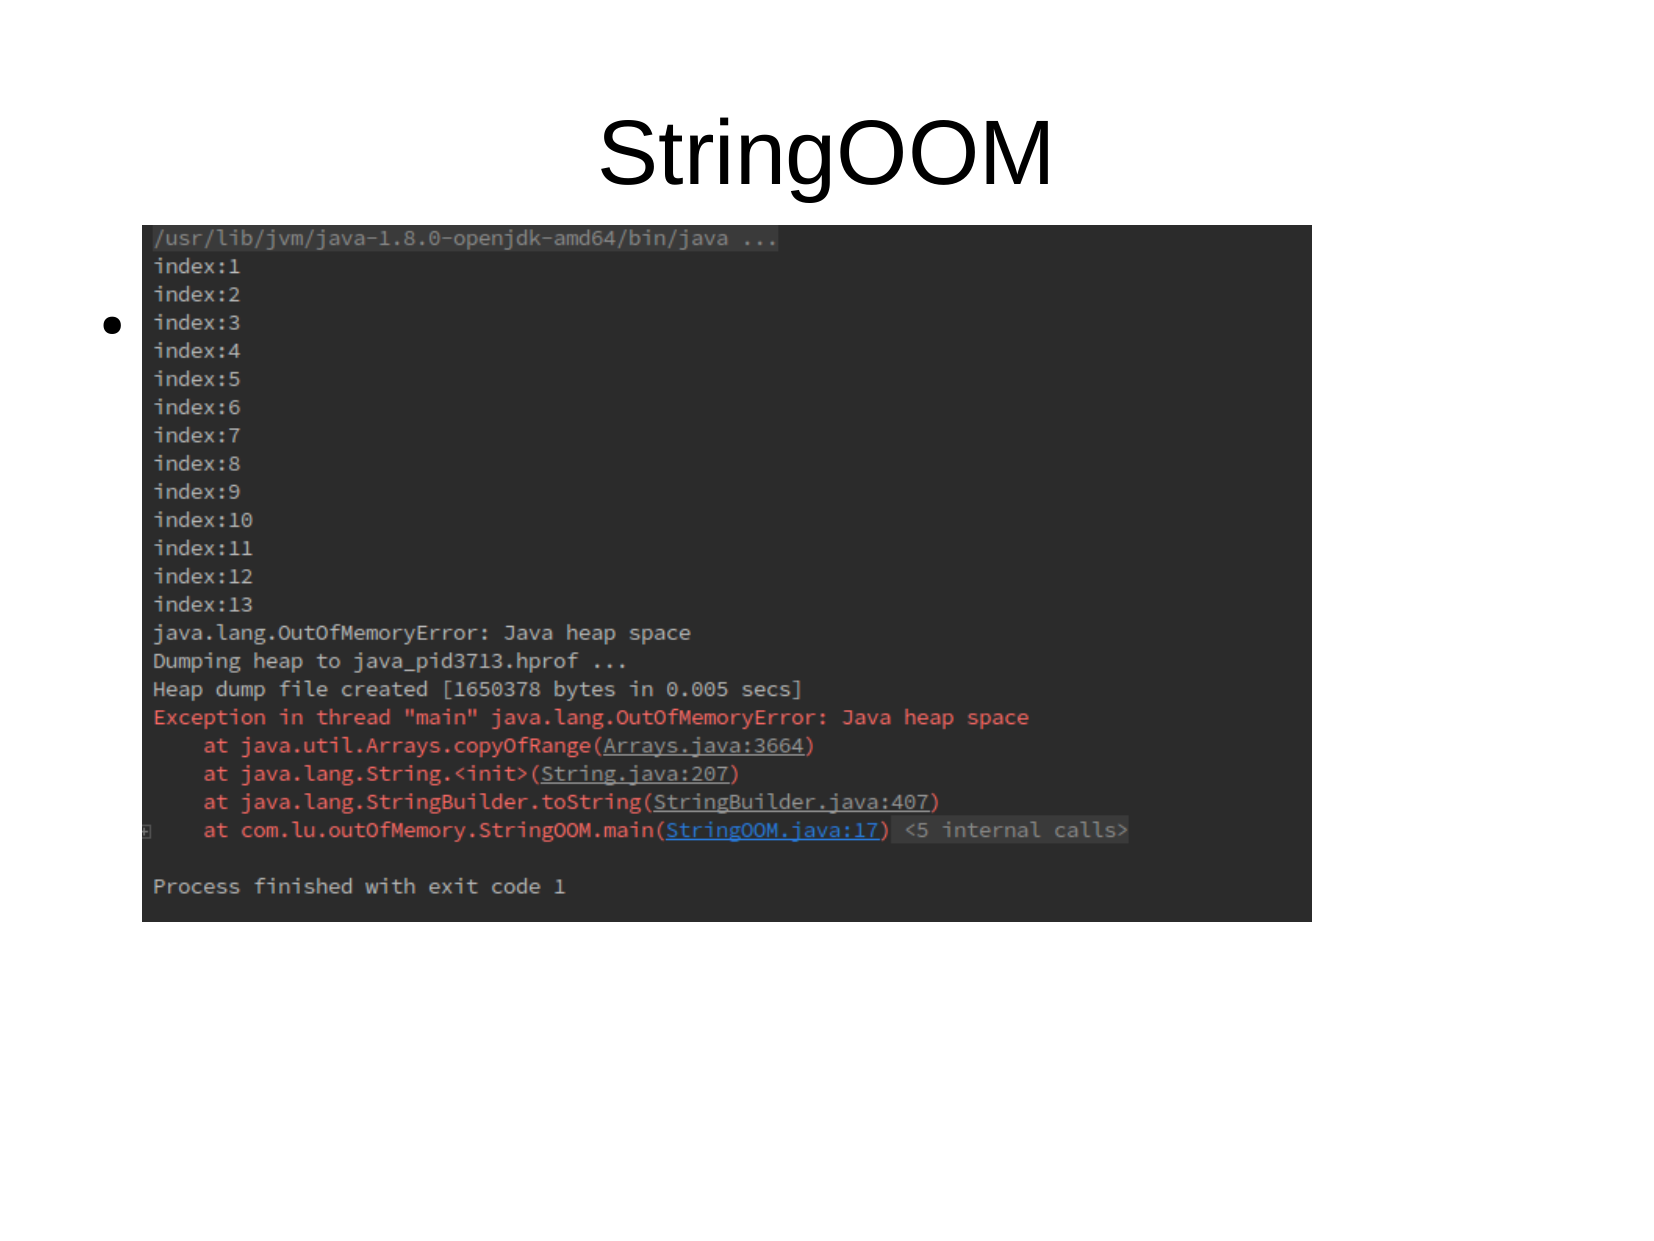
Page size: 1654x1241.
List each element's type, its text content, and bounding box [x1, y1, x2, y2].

title StringOOM [82, 49, 1571, 257]
picture [142, 225, 1312, 922]
list JDK8 VM Args: -Xms1m -Xmx1m -XX:+HeapDumpOnOutOfMemoryError [82, 290, 1571, 1010]
